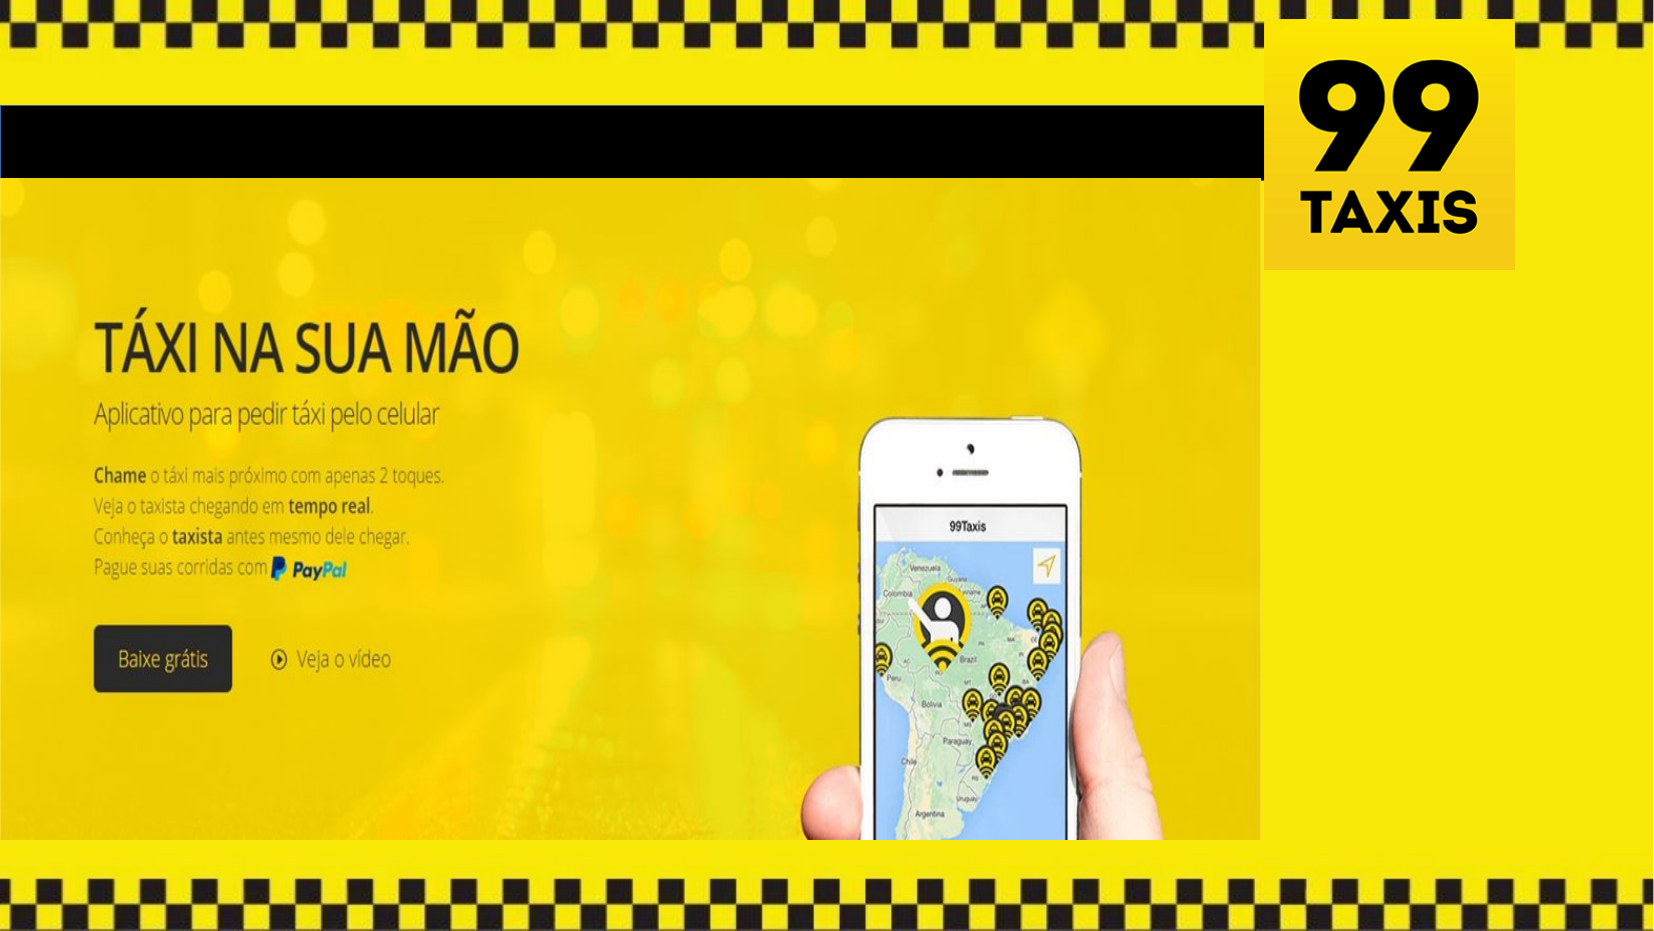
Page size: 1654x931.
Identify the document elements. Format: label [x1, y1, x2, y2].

text_box [0, 105, 1264, 181]
picture [0, 0, 1654, 931]
